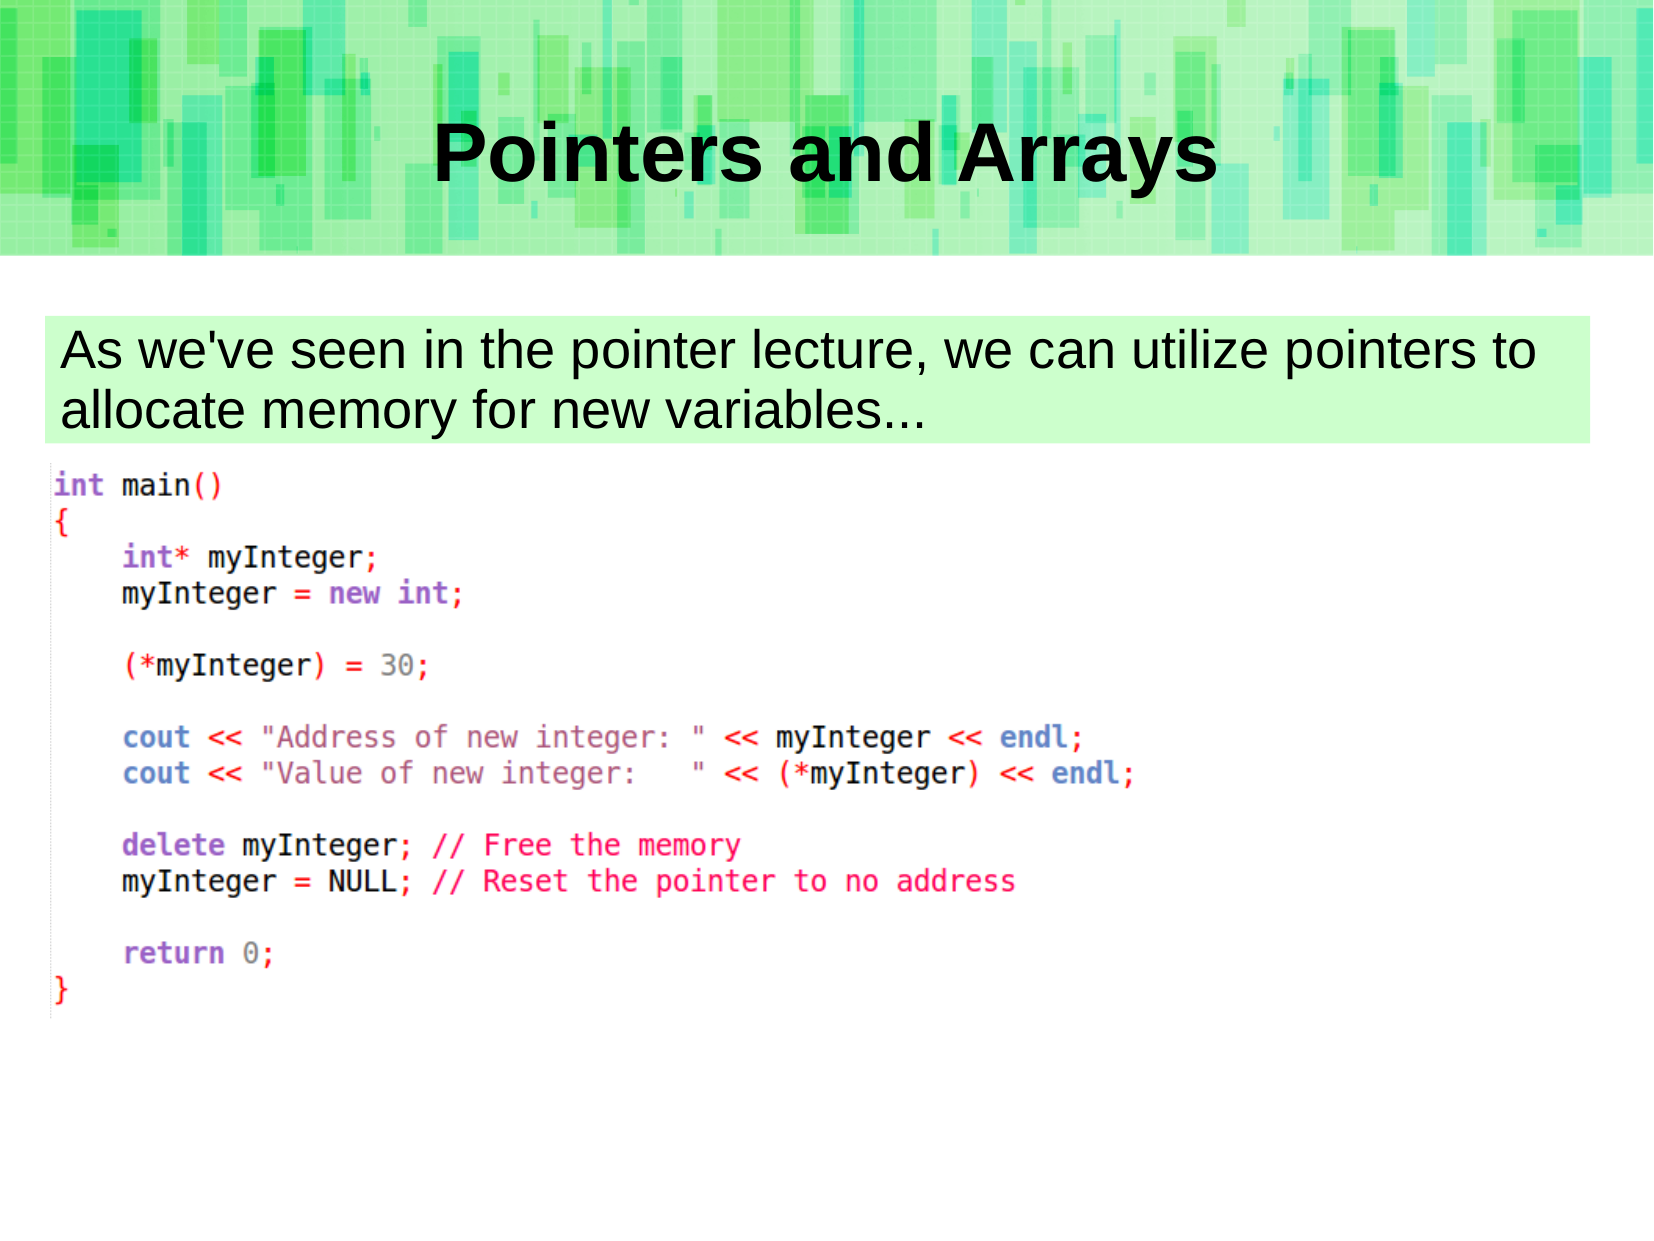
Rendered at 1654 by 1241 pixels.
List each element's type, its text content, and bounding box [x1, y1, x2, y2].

picture [0, 0, 1654, 1241]
text_box As we've seen in the pointer lecture, we can utilize pointers to allocate memory for new variables... [45, 315, 1591, 444]
title Pointers and Arrays [82, 49, 1571, 257]
